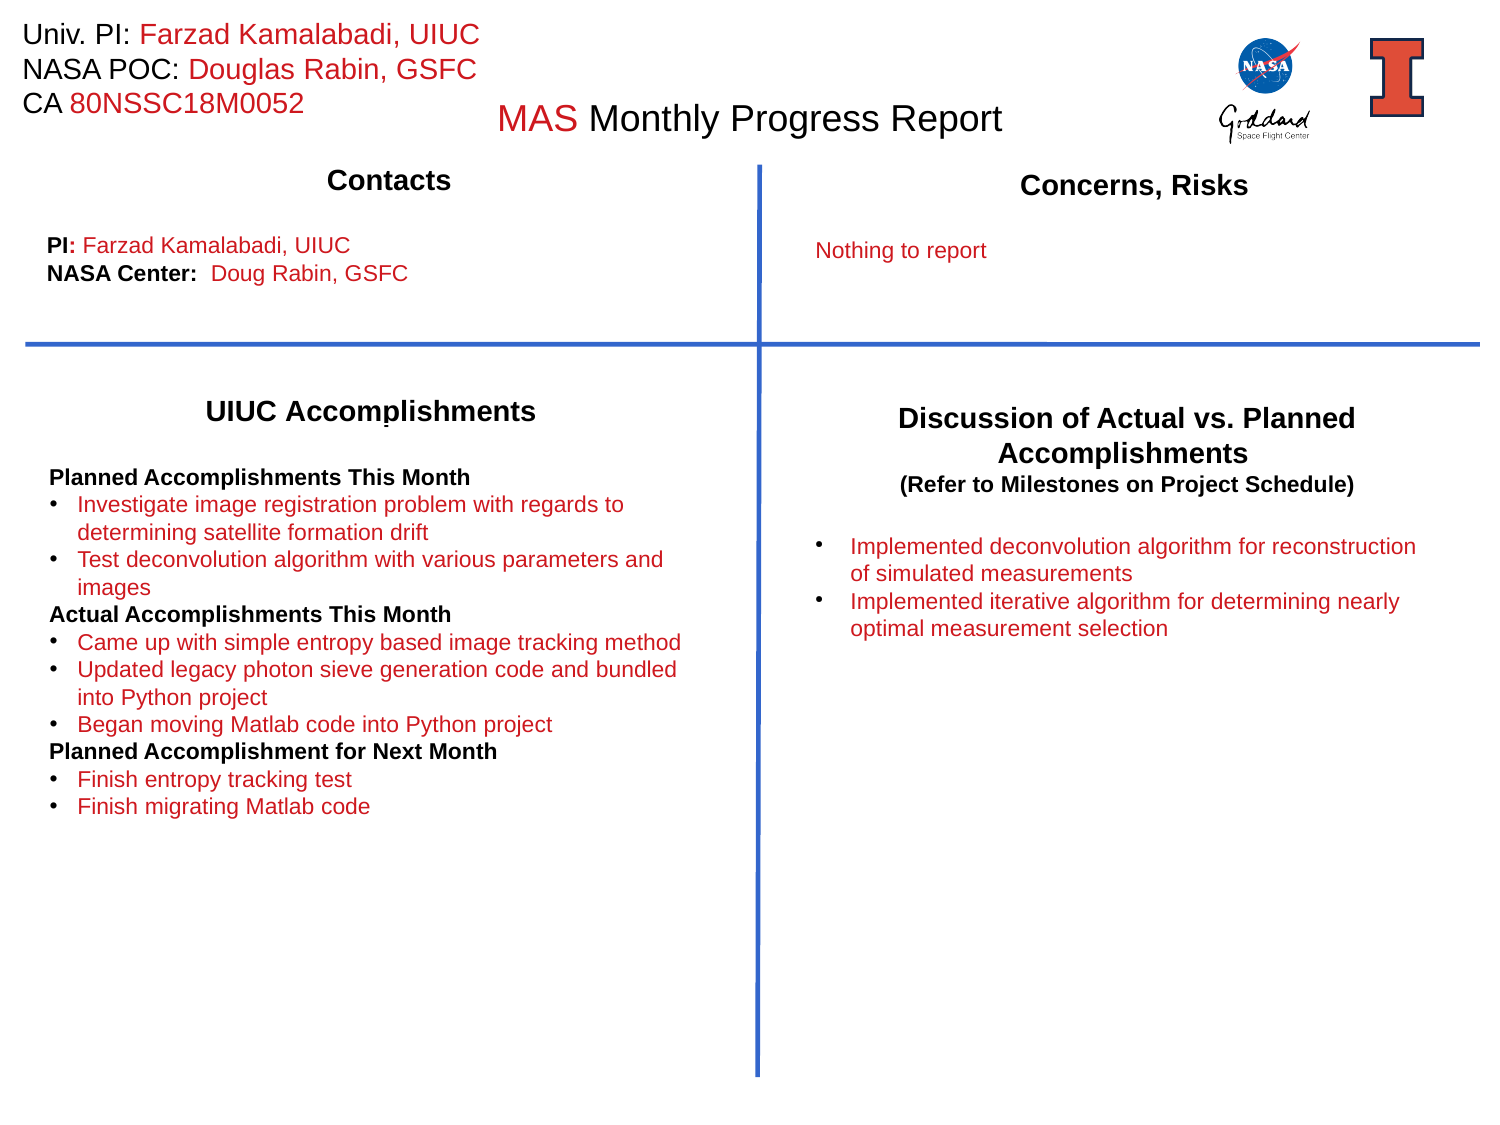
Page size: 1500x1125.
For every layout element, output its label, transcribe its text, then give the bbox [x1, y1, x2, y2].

text_box Univ. PI: Farzad Kamalabadi, UIUC NASA POC: Douglas Rabin, GSFC CA 80NSSC18M0052 [7, 7, 612, 135]
text_box UIUC Accomplishments Planned Accomplishments This Month Investigate image registration problem with regards to determining satellite formation drift Test deconvolution algorithm with various parameters and images Actual Accomplishments This Month Came up with simple entropy based image tracking method Updated legacy photon sieve generation code and bundled into Python project Began moving Matlab code into Python project Planned Accomplishment for Next Month Finish entropy tracking test Finish migrating Matlab code [35, 385, 707, 761]
picture [1219, 38, 1310, 90]
picture [1370, 38, 1424, 90]
text_box MAS Monthly Progress Report [45, 90, 1456, 147]
text_box Contacts PI: Farzad Kamalabadi, UIUC NASA Center: Doug Rabin, GSFC [31, 153, 747, 507]
text_box Discussion of Actual vs. Planned Accomplishments (Refer to Milestones on Project Schedule) Implemented deconvolution algorithm for reconstruction of simulated measurements Implemented iterative algorithm for determining nearly optimal measurement selection [799, 391, 1455, 744]
text_box Concerns, Risks Nothing to report [800, 158, 1469, 344]
